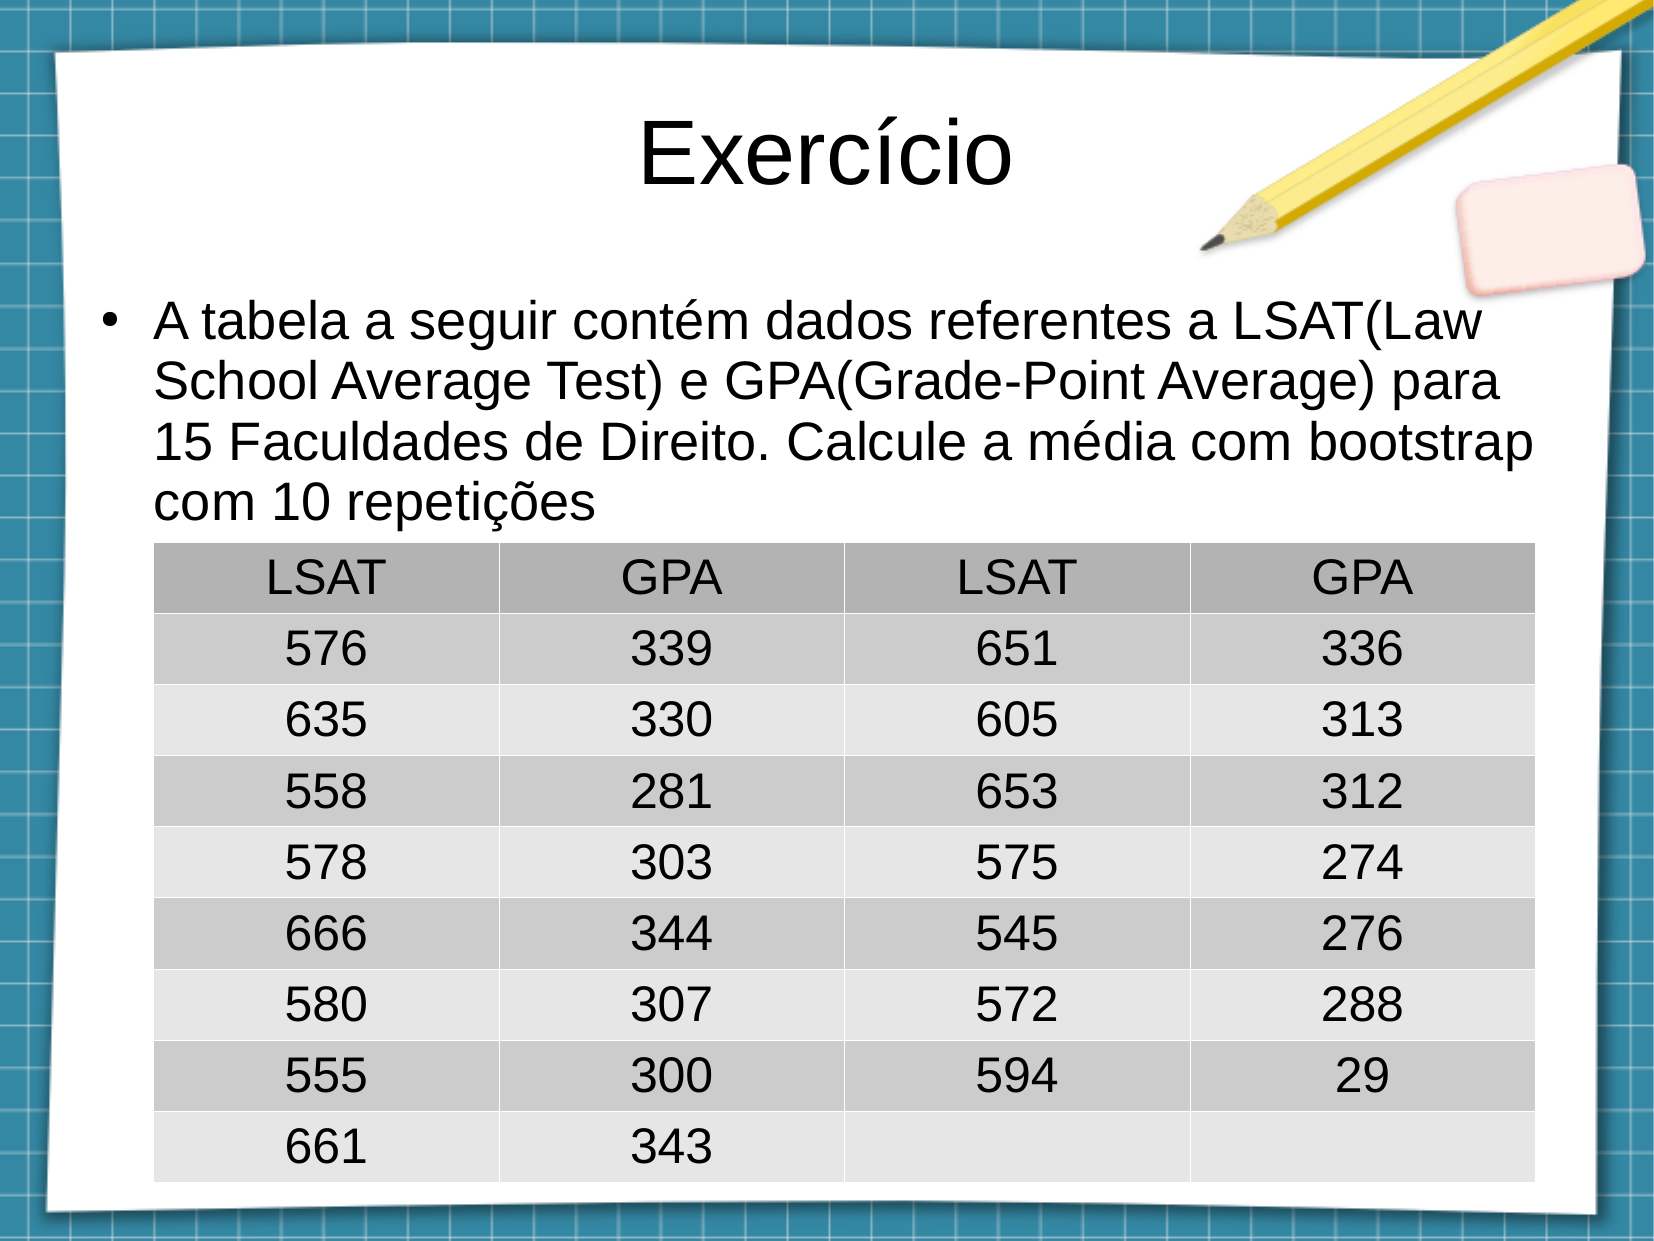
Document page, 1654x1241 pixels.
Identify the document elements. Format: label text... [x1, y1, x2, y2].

table_header LSAT [154, 543, 499, 613]
table_cell 312 [1191, 756, 1535, 826]
table_cell 281 [500, 756, 844, 826]
table_cell 313 [1191, 685, 1535, 755]
table_header LSAT [845, 543, 1190, 613]
table_cell 303 [500, 827, 844, 897]
table_cell 605 [845, 685, 1190, 755]
table_cell 594 [845, 1041, 1190, 1111]
table_cell 666 [154, 898, 499, 969]
list A tabela a seguir contém dados referentes a LSAT(Law School Average Test) e GPA(Grade-Point Average) para 15 Faculdades de Direito. Calcule a média com bootstrap com 10 repetições [82, 290, 1571, 1010]
table_cell 580 [154, 970, 499, 1040]
table_cell 344 [500, 898, 844, 969]
table_cell 661 [154, 1112, 499, 1182]
table_cell 572 [845, 970, 1190, 1040]
table_cell 307 [500, 970, 844, 1040]
table_cell 545 [845, 898, 1190, 969]
table_cell 578 [154, 827, 499, 897]
table_cell 276 [1191, 898, 1535, 969]
table_cell 343 [500, 1112, 844, 1182]
table_cell 576 [154, 614, 499, 684]
table_cell [845, 1112, 1190, 1182]
table_header GPA [1191, 543, 1535, 613]
table_cell 651 [845, 614, 1190, 684]
table_cell 653 [845, 756, 1190, 826]
table_cell 288 [1191, 970, 1535, 1040]
table_cell 330 [500, 685, 844, 755]
table_header GPA [500, 543, 844, 613]
table_cell 29 [1191, 1041, 1535, 1111]
title Exercício [82, 49, 1571, 257]
table_cell 558 [154, 756, 499, 826]
table_cell [1191, 1112, 1535, 1182]
picture [0, 0, 1654, 1241]
table_cell 575 [845, 827, 1190, 897]
table_cell 555 [154, 1041, 499, 1111]
table_cell 274 [1191, 827, 1535, 897]
table_cell 339 [500, 614, 844, 684]
table_cell 300 [500, 1041, 844, 1111]
table_cell 635 [154, 685, 499, 755]
table_cell 336 [1191, 614, 1535, 684]
